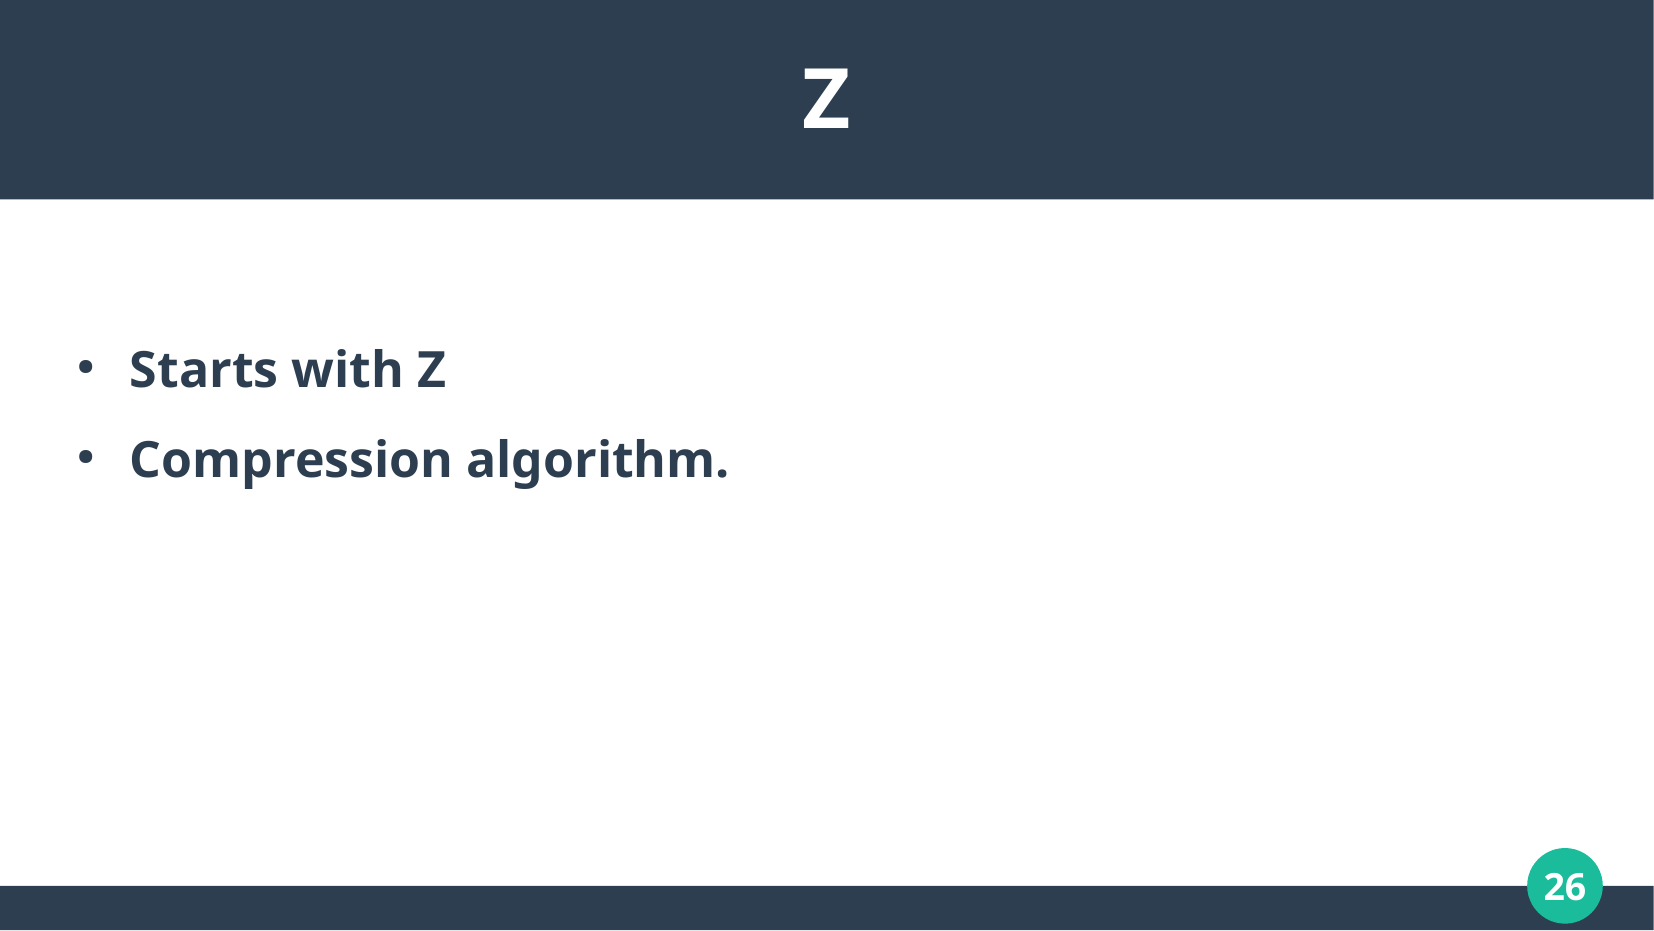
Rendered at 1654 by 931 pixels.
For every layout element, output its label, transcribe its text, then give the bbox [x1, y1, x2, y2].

title Z [59, 37, 1595, 156]
list Starts with Z Compression algorithm. [59, 243, 1595, 864]
